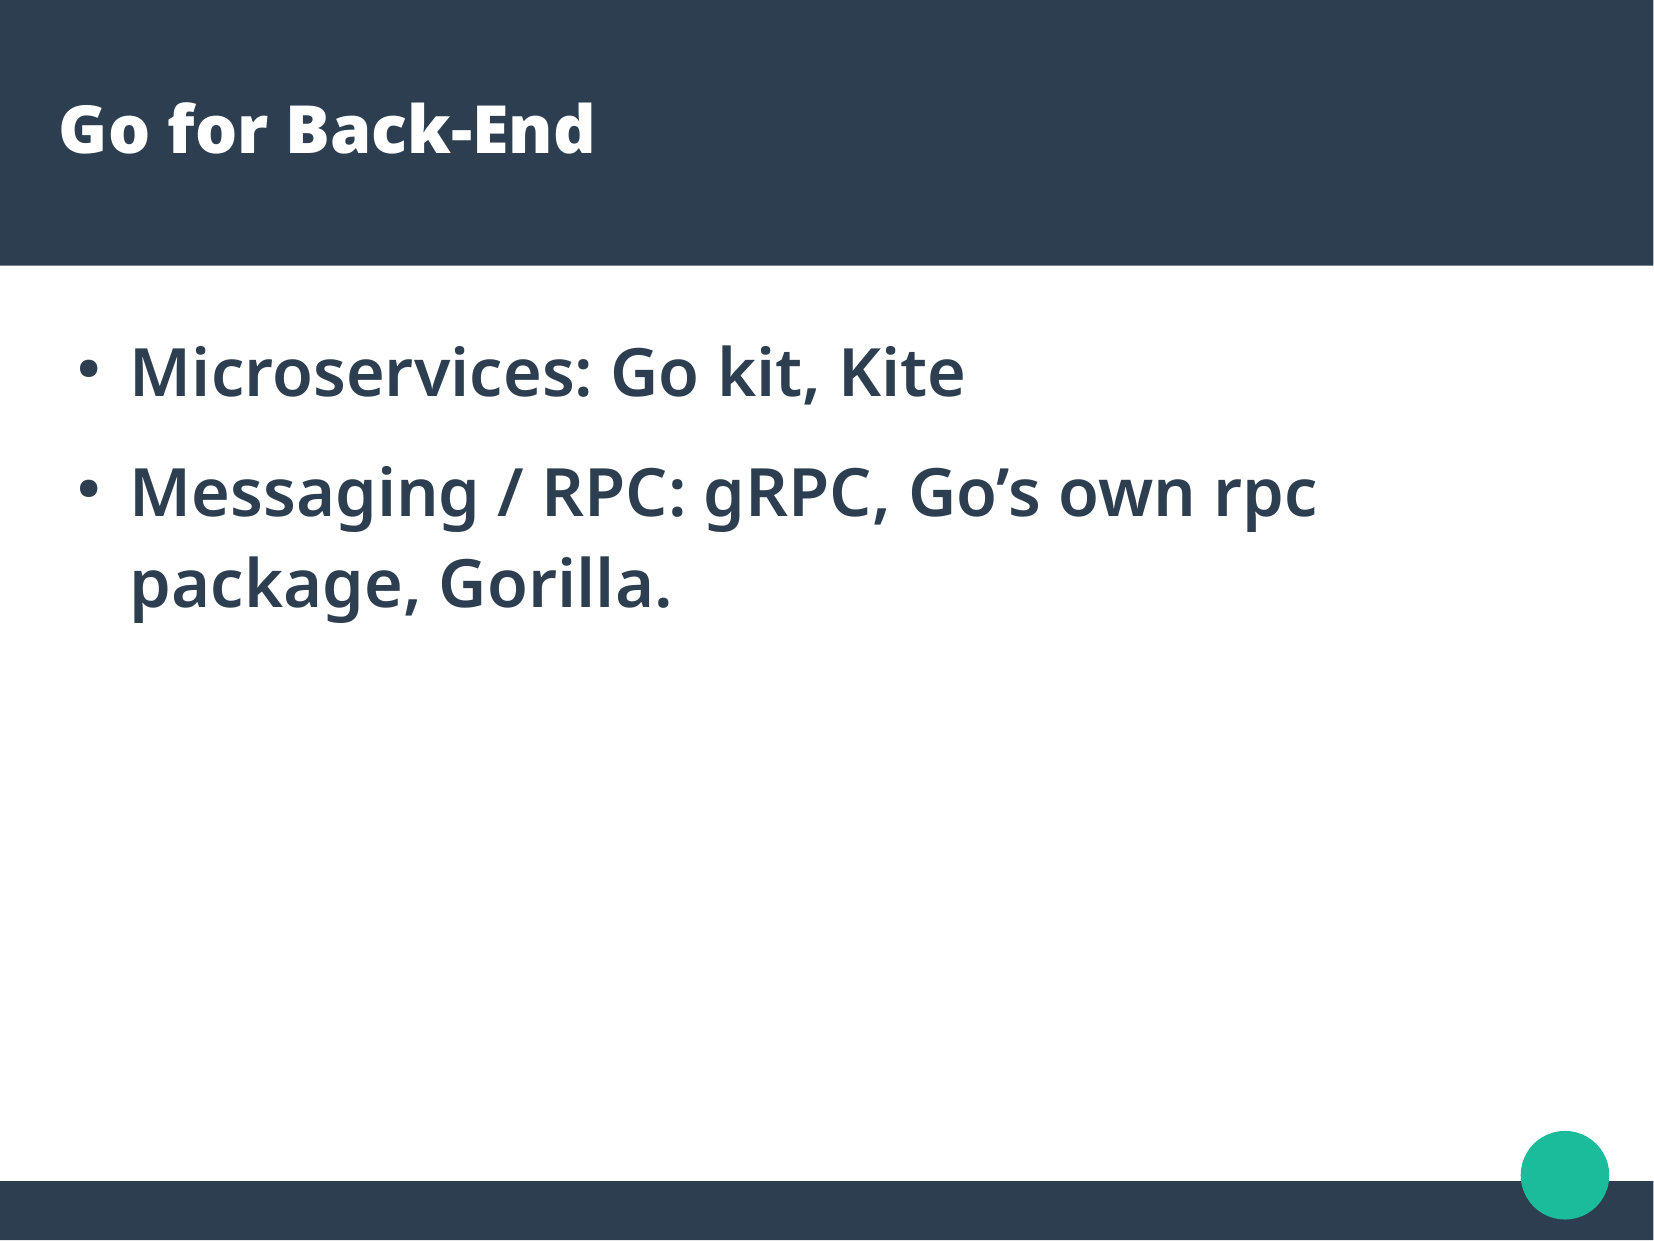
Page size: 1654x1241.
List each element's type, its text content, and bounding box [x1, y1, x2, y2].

title Go for Back-End [59, 49, 1595, 207]
list Microservices: Go kit, Kite Messaging / RPC: gRPC, Go’s own rpc package, Gorilla. [59, 324, 1595, 1152]
